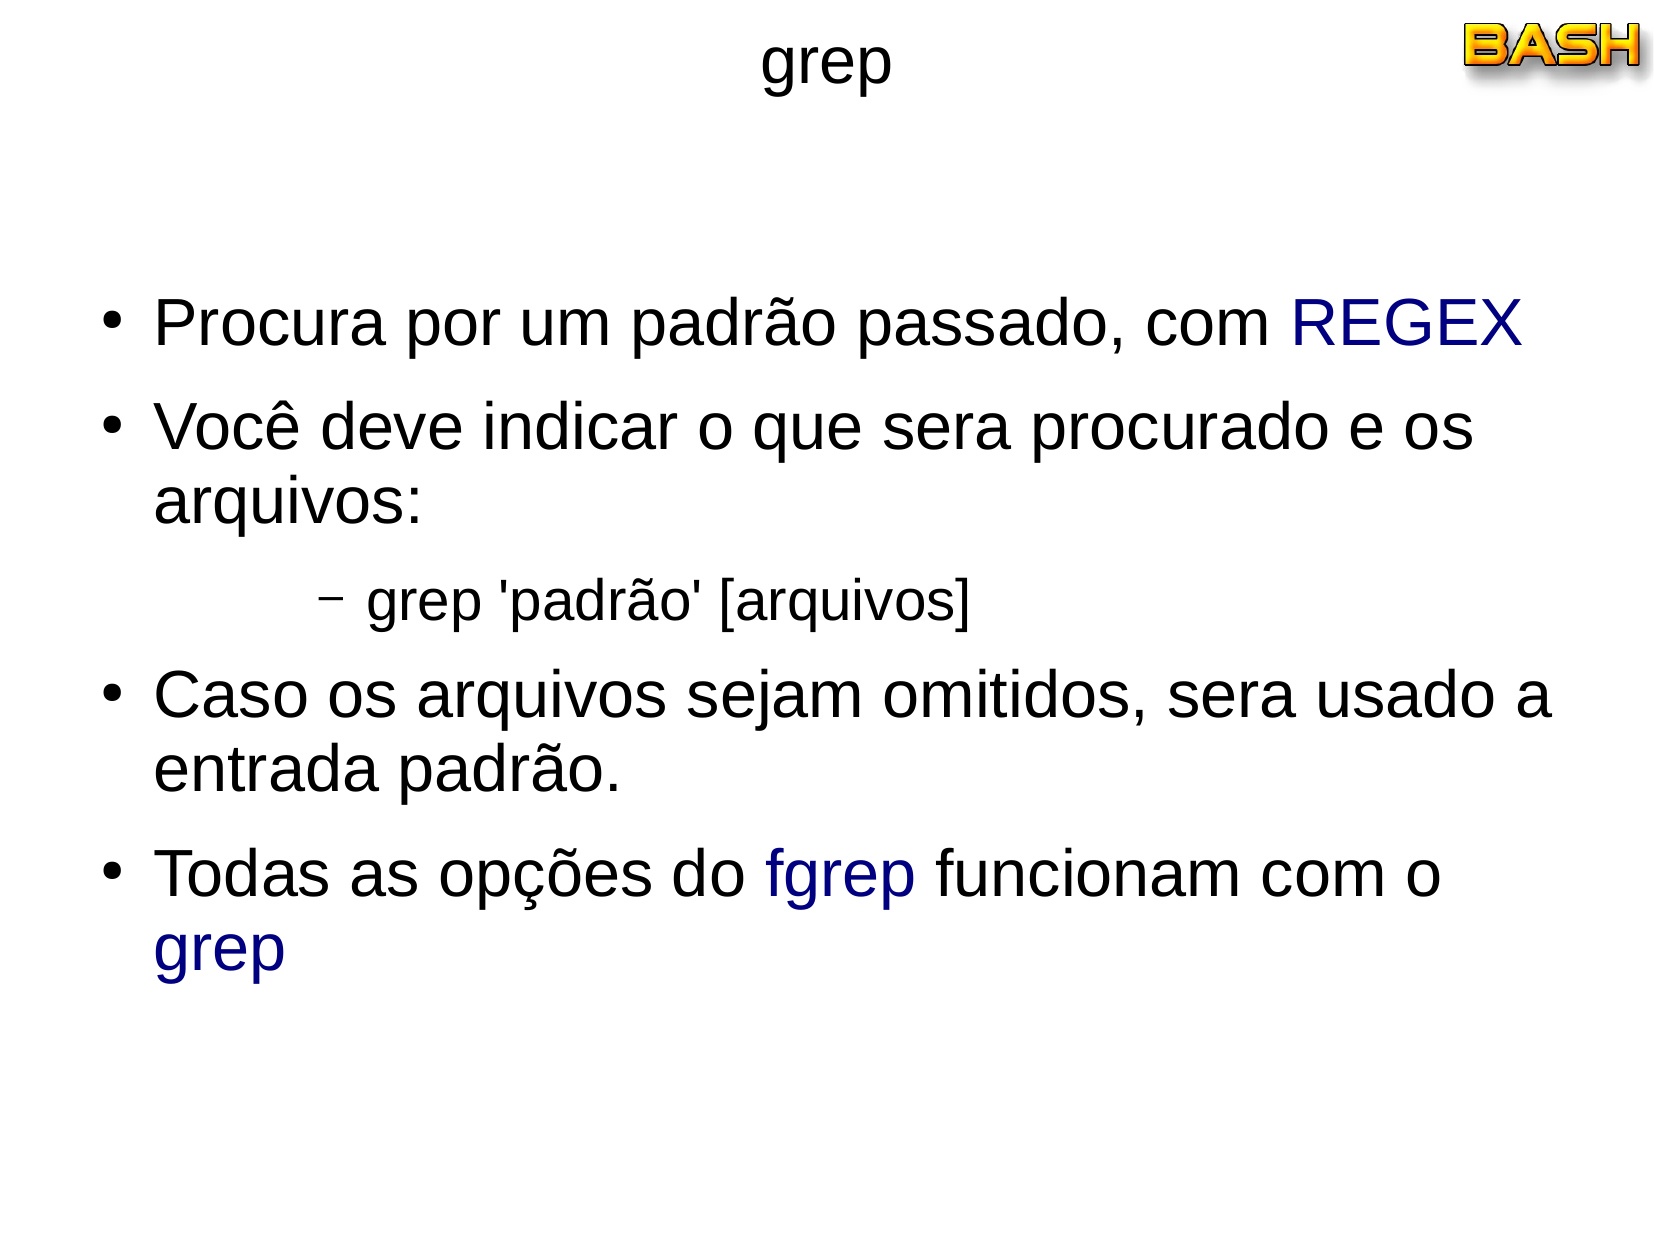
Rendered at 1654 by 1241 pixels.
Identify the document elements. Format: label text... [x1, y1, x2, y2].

picture [1450, 0, 1654, 96]
list Procura por um padrão passado, com REGEX Você deve indicar o que sera procurado e os arquivos: grep 'padrão' [arquivos] Caso os arquivos sejam omitidos, sera usado a entrada padrão. Todas as opções do fgrep funcionam com o grep [82, 284, 1571, 986]
title grep [82, 22, 1571, 98]
